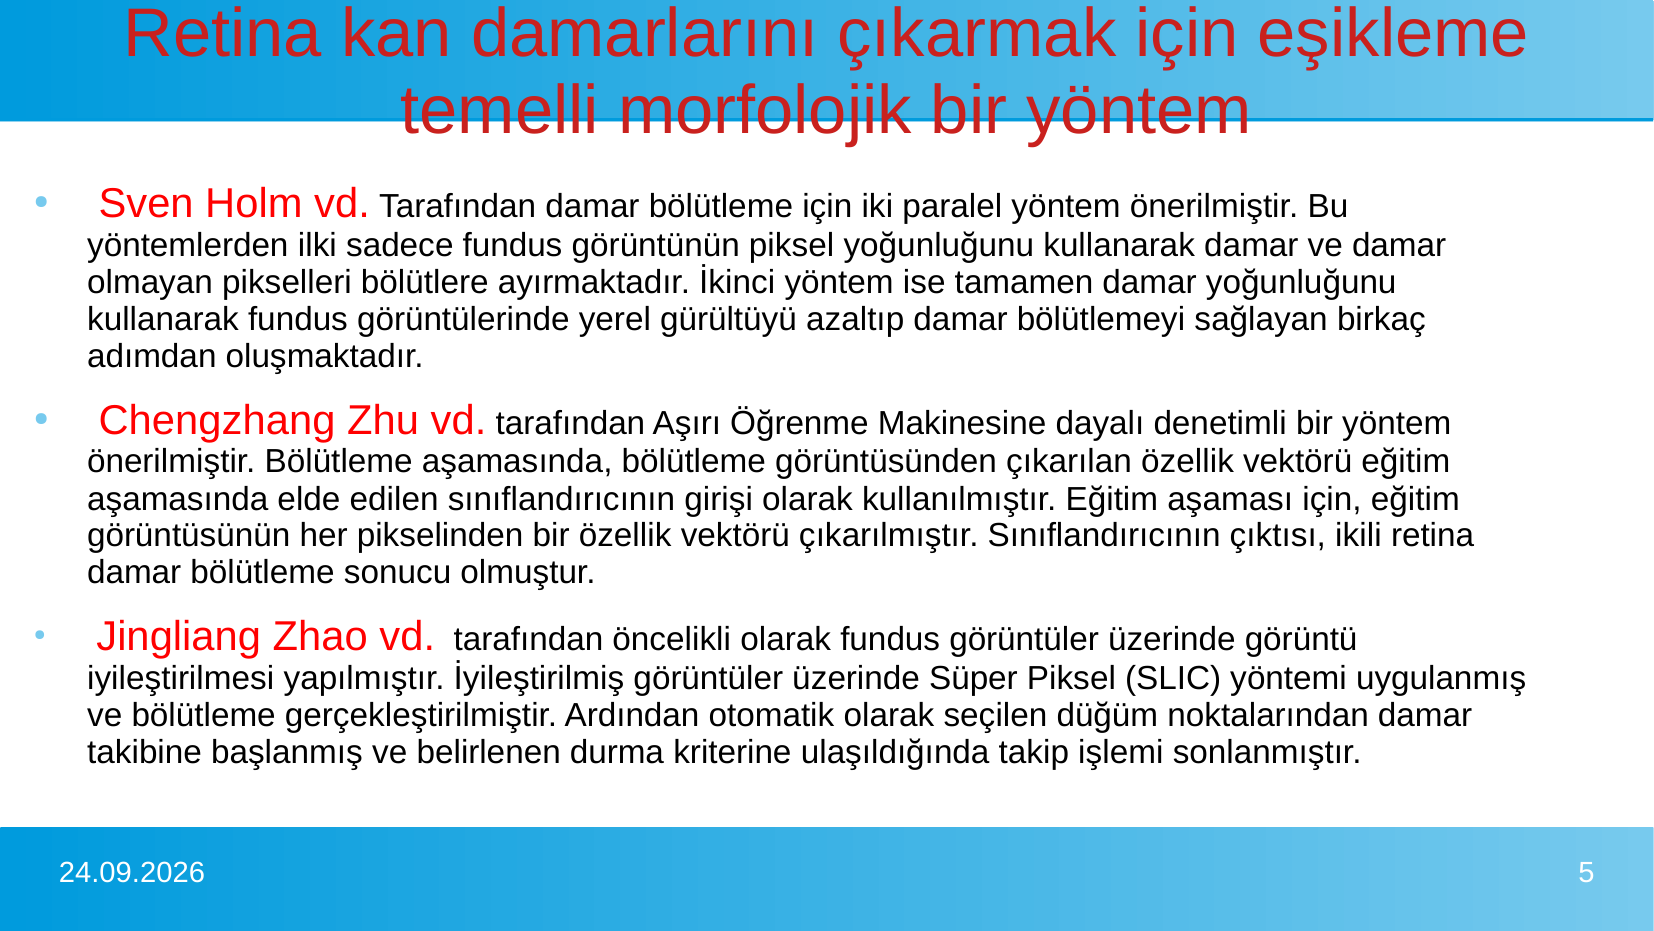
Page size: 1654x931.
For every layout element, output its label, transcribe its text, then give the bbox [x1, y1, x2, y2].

title Retina kan damarlarını çıkarmak için eşikleme temelli morfolojik bir yöntem [59, 0, 1595, 148]
list Sven Holm vd. Tarafından damar bölütleme için iki paralel yöntem önerilmiştir. Bu yöntemlerden ilki sadece fundus görüntünün piksel yoğunluğunu kullanarak damar ve damar olmayan pikselleri bölütlere ayırmaktadır. İkinci yöntem ise tamamen damar yoğunluğunu kullanarak fundus görüntülerinde yerel gürültüyü azaltıp damar bölütlemeyi sağlayan birkaç adımdan oluşmaktadır. Chengzhang Zhu vd. tarafından Aşırı Öğrenme Makinesine dayalı denetimli bir yöntem önerilmiştir. Bölütleme aşamasında, bölütleme görüntüsünden çıkarılan özellik vektörü eğitim aşamasında elde edilen sınıflandırıcının girişi olarak kullanılmıştır. Eğitim aşaması için, eğitim görüntüsünün her pikselinden bir özellik vektörü çıkarılmıştır. Sınıflandırıcının çıktısı, ikili retina damar bölütleme sonucu olmuştur. Jingliang Zhao vd. tarafından öncelikli olarak fundus görüntüler üzerinde görüntü iyileştirilmesi yapılmıştır. İyileştirilmiş görüntüler üzerinde Süper Piksel (SLIC) yöntemi uygulanmış ve bölütleme gerçekleştirilmiştir. Ardından otomatik olarak seçilen düğüm noktalarından damar takibine başlanmış ve belirlenen durma kriterine ulaşıldığında takip işlemi sonlanmıştır. [16, 179, 1552, 771]
